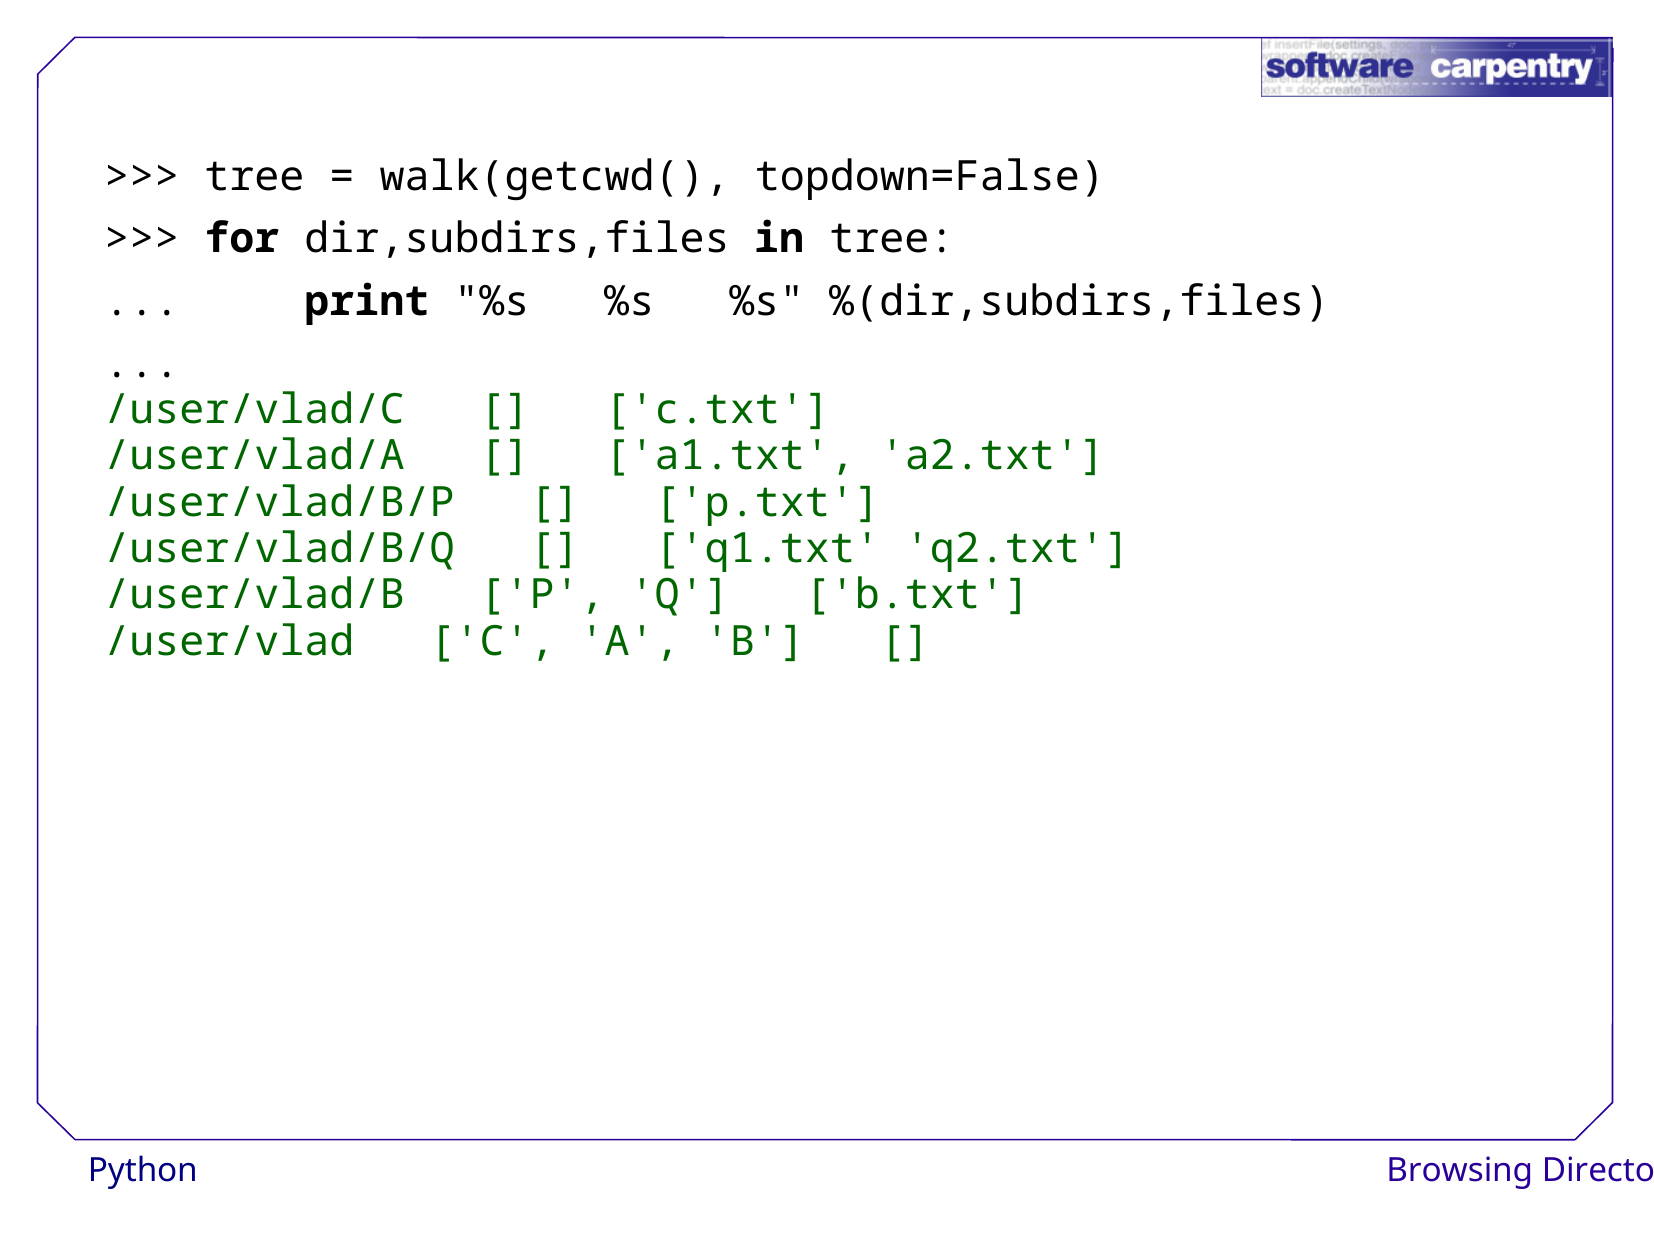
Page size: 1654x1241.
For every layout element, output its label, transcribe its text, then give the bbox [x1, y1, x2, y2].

picture [1261, 39, 1613, 97]
text_box >>> tree = walk(getcwd(), topdown=False) >>> for dir,subdirs,files in tree: ... print "%s %s %s" %(dir,subdirs,files) ... /user/vlad/C [] ['c.txt'] /user/vlad/A [] ['a1.txt', 'a2.txt'] /user/vlad/B/P [] ['p.txt'] /user/vlad/B/Q [] ['q1.txt' 'q2.txt'] /user/vlad/B ['P', 'Q'] ['b.txt'] /user/vlad ['C', 'A', 'B'] [] [89, 128, 1512, 1037]
